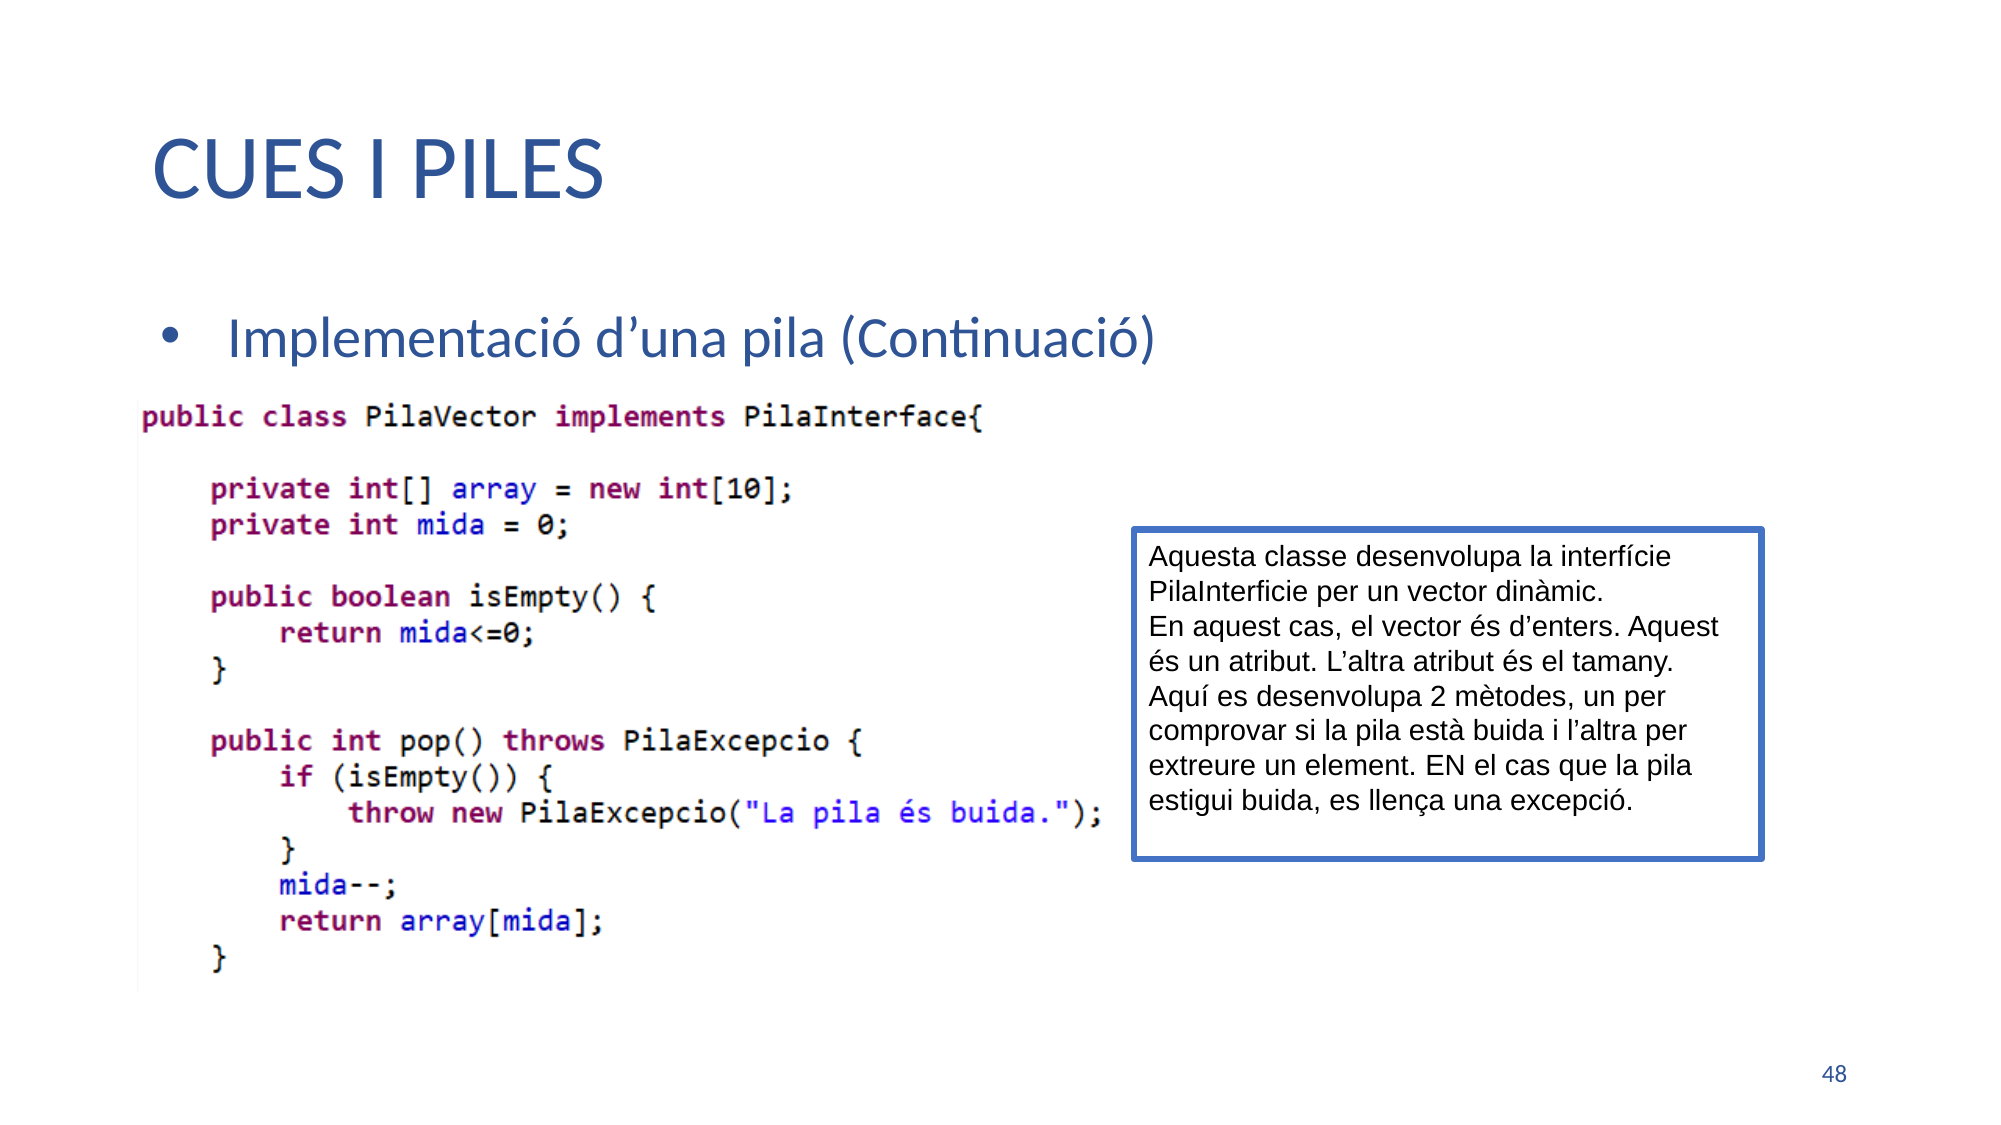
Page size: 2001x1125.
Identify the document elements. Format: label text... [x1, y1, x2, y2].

slide_number <number> [1412, 1042, 1863, 1103]
list Implementació d’una pila (Continuació) [137, 299, 1863, 1014]
text_box Aquesta classe desenvolupa la interfície PilaInterficie per un vector dinàmic. En aquest cas, el vector és d’enters. Aquest és un atribut. L’altra atribut és el tamany. Aquí es desenvolupa 2 mètodes, un per comprovar si la pila està buida i l’altra per extreure un element. EN el cas que la pila estigui buida, es llença una excepció. [1133, 529, 1762, 860]
picture [137, 400, 1113, 992]
title CUES I PILES [137, 59, 1863, 278]
